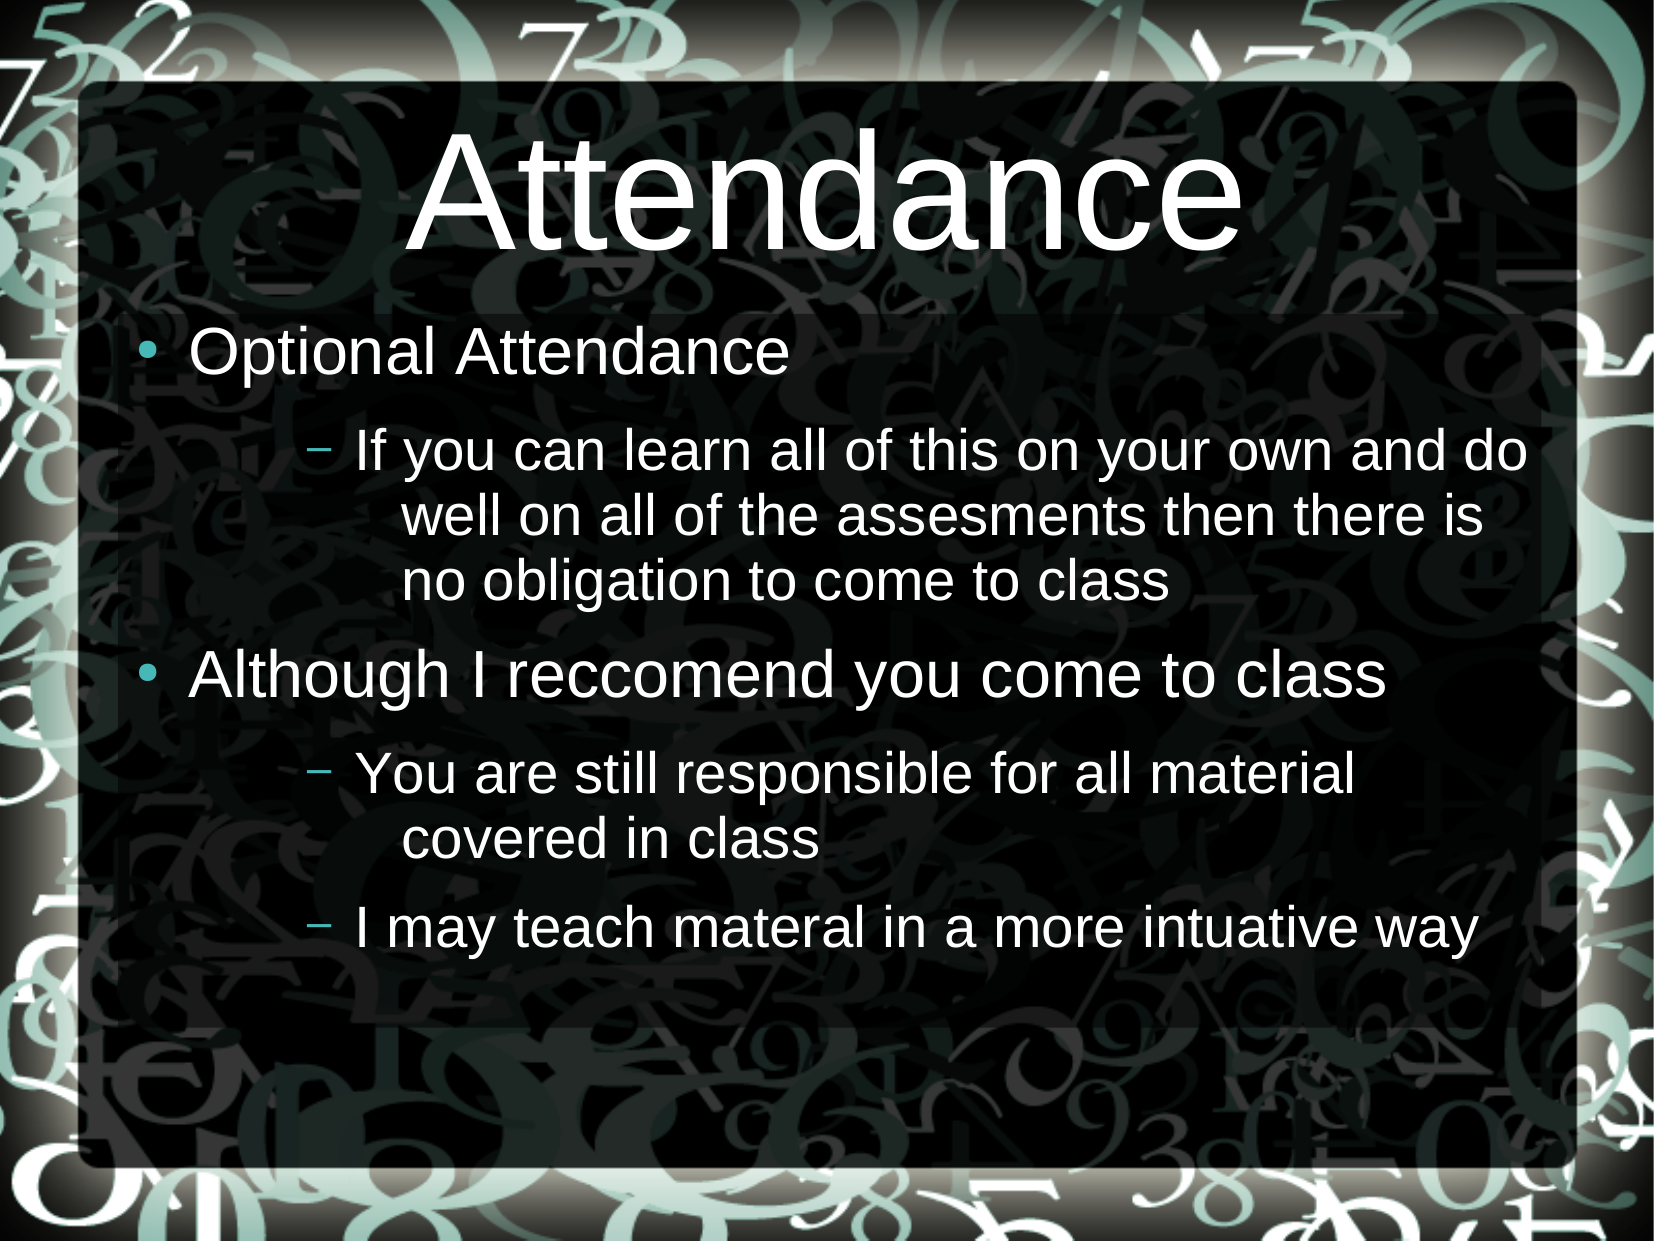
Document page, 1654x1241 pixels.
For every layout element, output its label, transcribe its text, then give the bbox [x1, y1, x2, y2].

title Attendance [82, 88, 1571, 296]
list Optional Attendance If you can learn all of this on your own and do well on all of the assesments then there is no obligation to come to class Although I reccomend you come to class You are still responsible for all material covered in class I may teach materal in a more intuative way [118, 313, 1542, 1028]
picture [0, 0, 1654, 1241]
